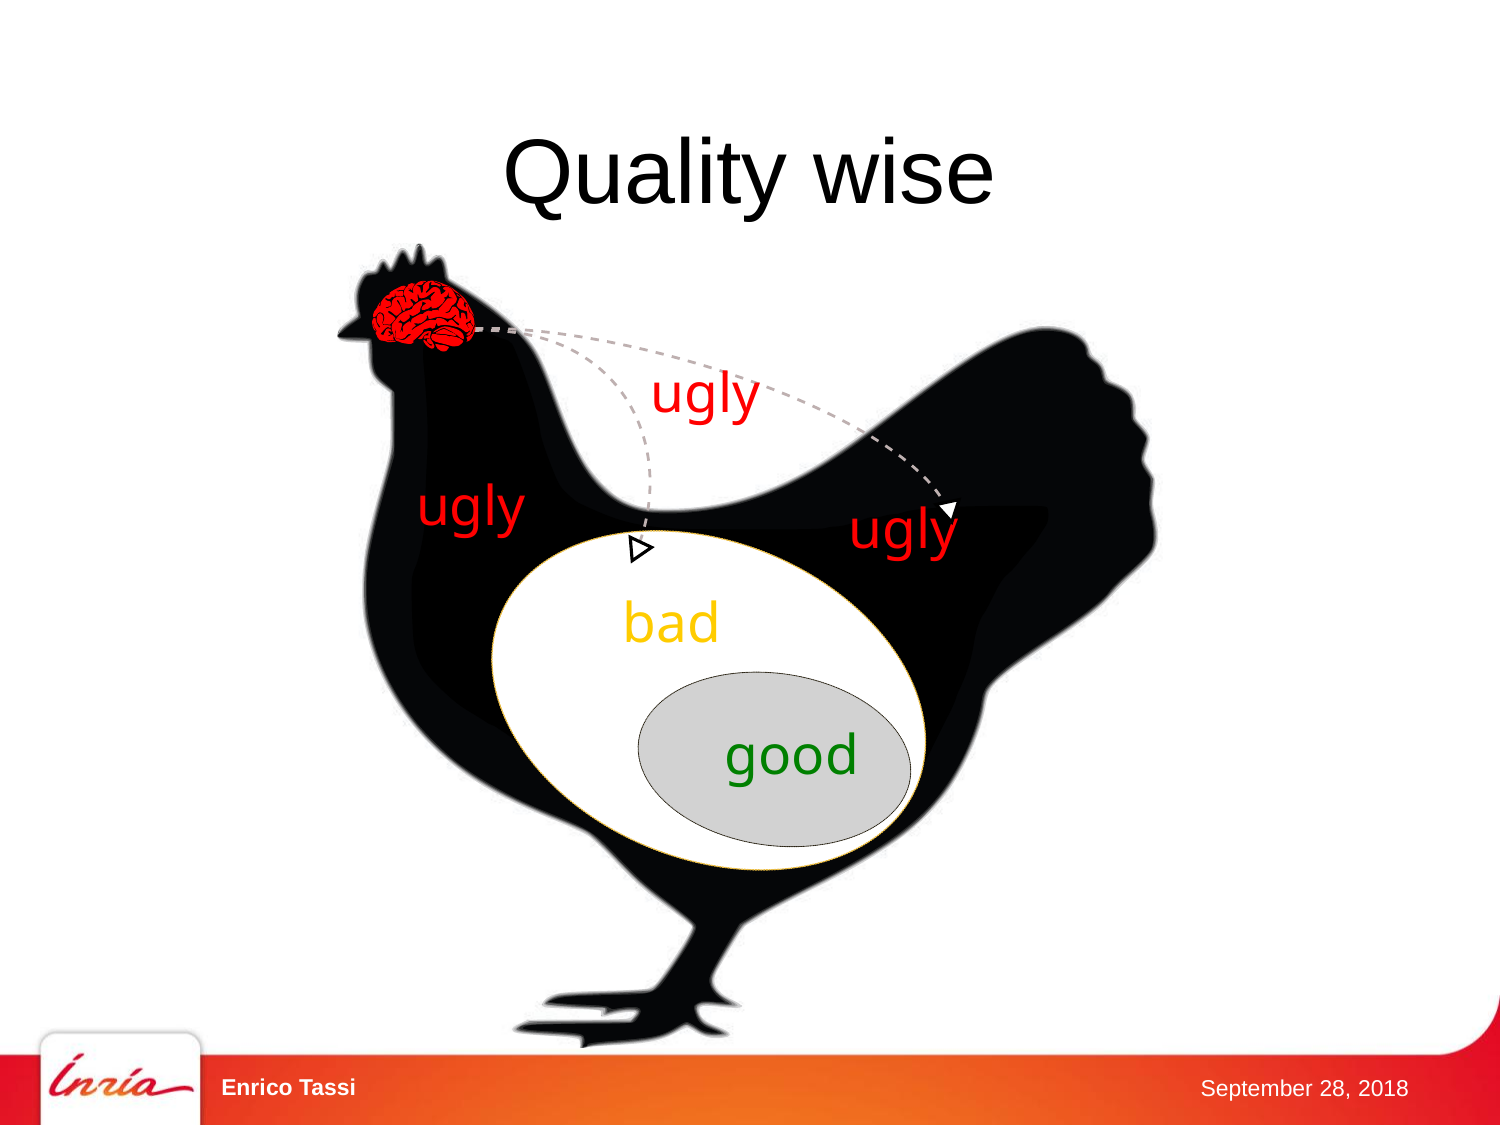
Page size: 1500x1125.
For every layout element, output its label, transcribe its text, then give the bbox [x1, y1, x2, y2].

picture [0, 243, 1500, 1125]
title Quality wise [131, 77, 1369, 266]
